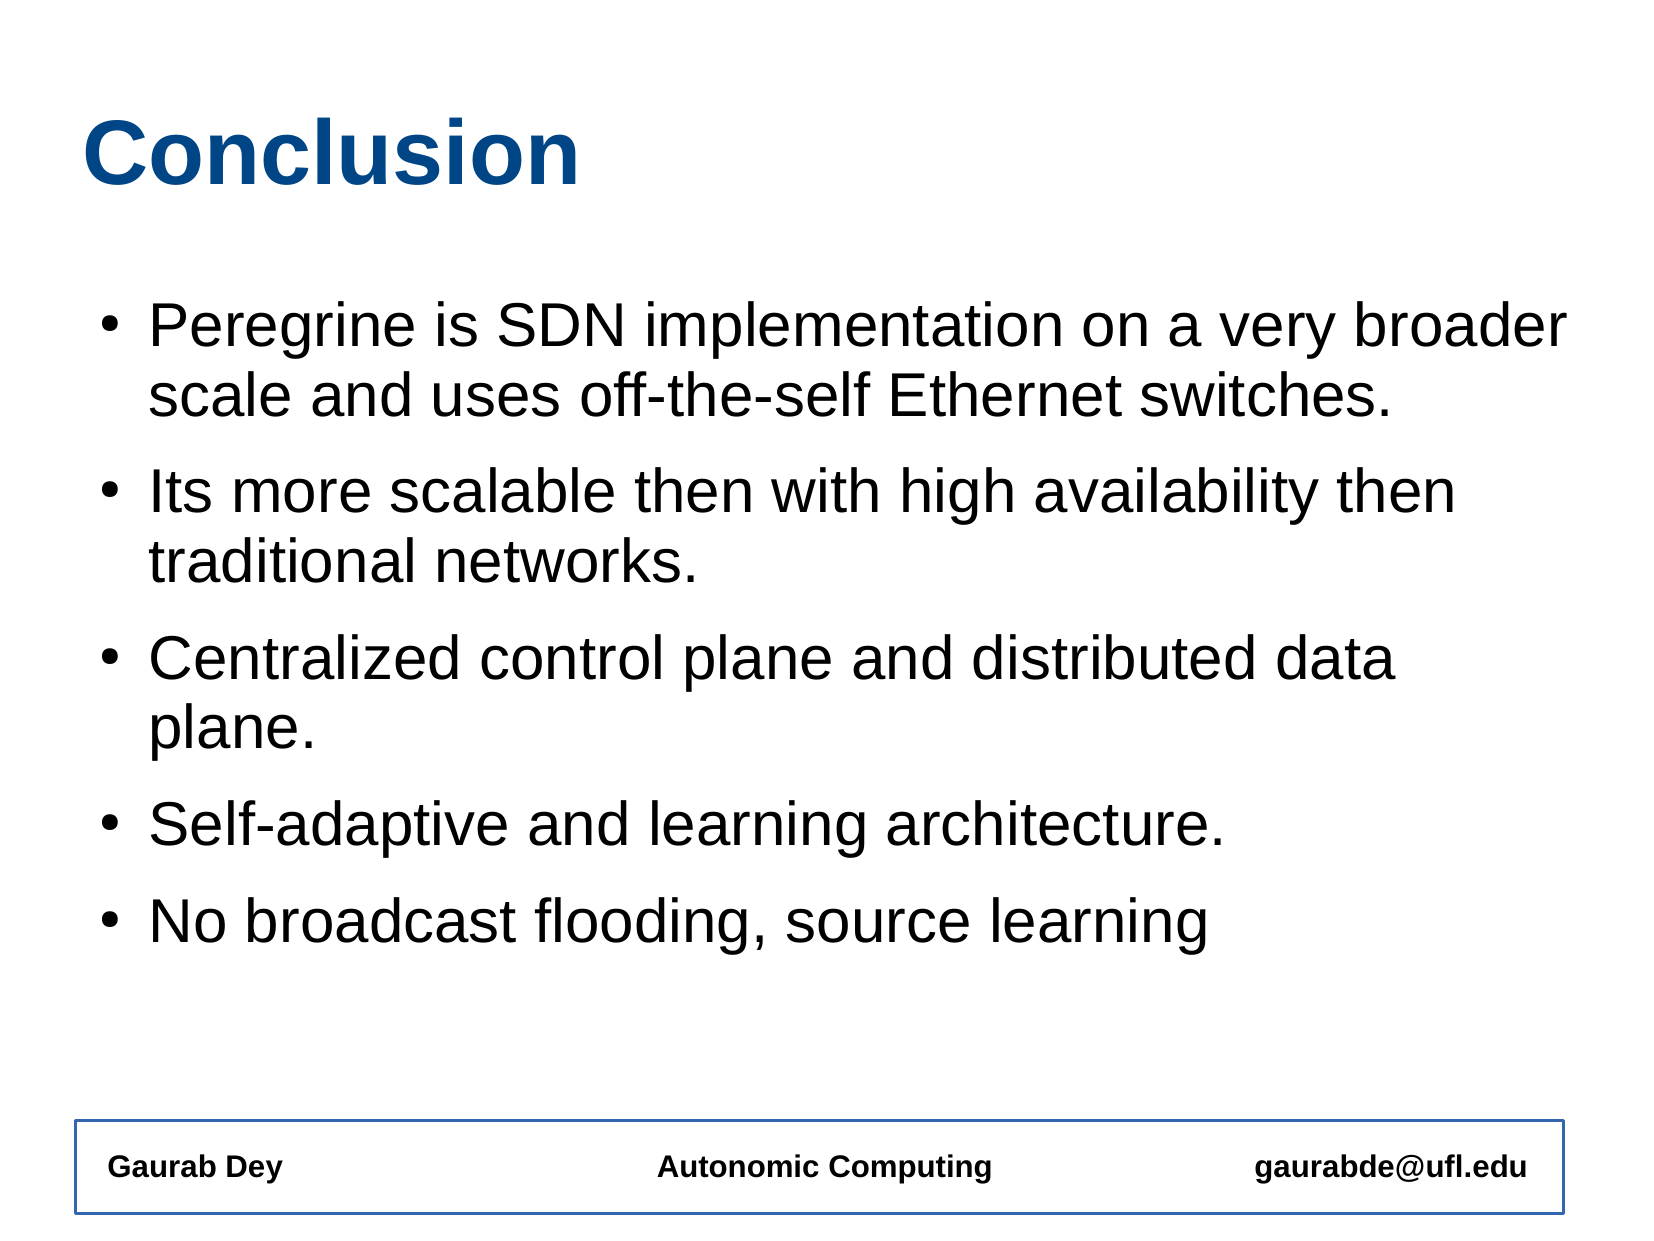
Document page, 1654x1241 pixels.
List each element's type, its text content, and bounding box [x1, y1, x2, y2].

title Gaurab Dey Autonomic Computing gaurabde@ufl.edu [75, 1120, 1564, 1214]
list Peregrine is SDN implementation on a very broader scale and uses off-the-self Ethernet switches. Its more scalable then with high availability then traditional networks. Centralized control plane and distributed data plane. Self-adaptive and learning architecture. No broadcast flooding, source learning [82, 290, 1571, 1010]
title Conclusion [82, 49, 1571, 257]
